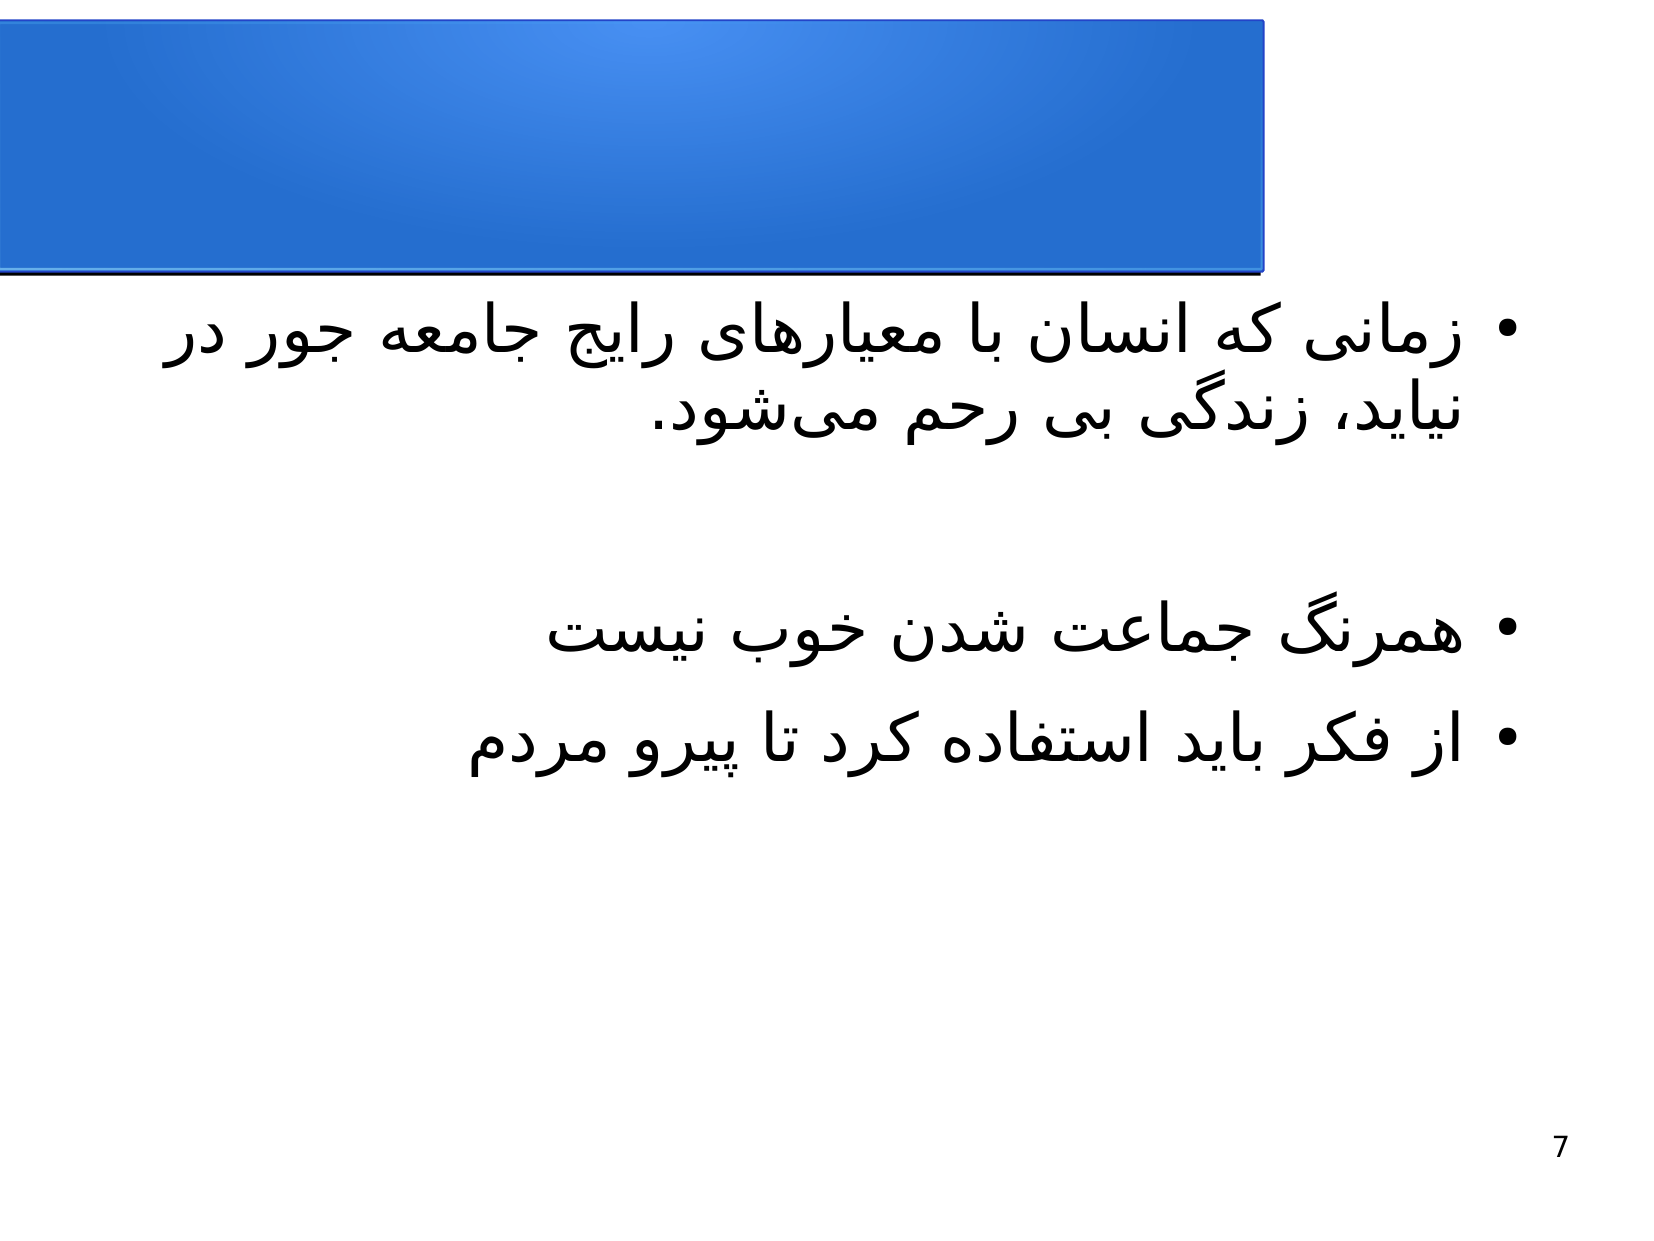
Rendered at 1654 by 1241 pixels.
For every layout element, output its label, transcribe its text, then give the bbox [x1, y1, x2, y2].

list زمانی که انسان با معیارهای رایج جامعه جور در نیاید، زندگی بی رحم می‌شود. همرنگ جماعت شدن خوب نیست از فکر باید استفاده کرد تا پیرو مردم [82, 290, 1538, 1010]
